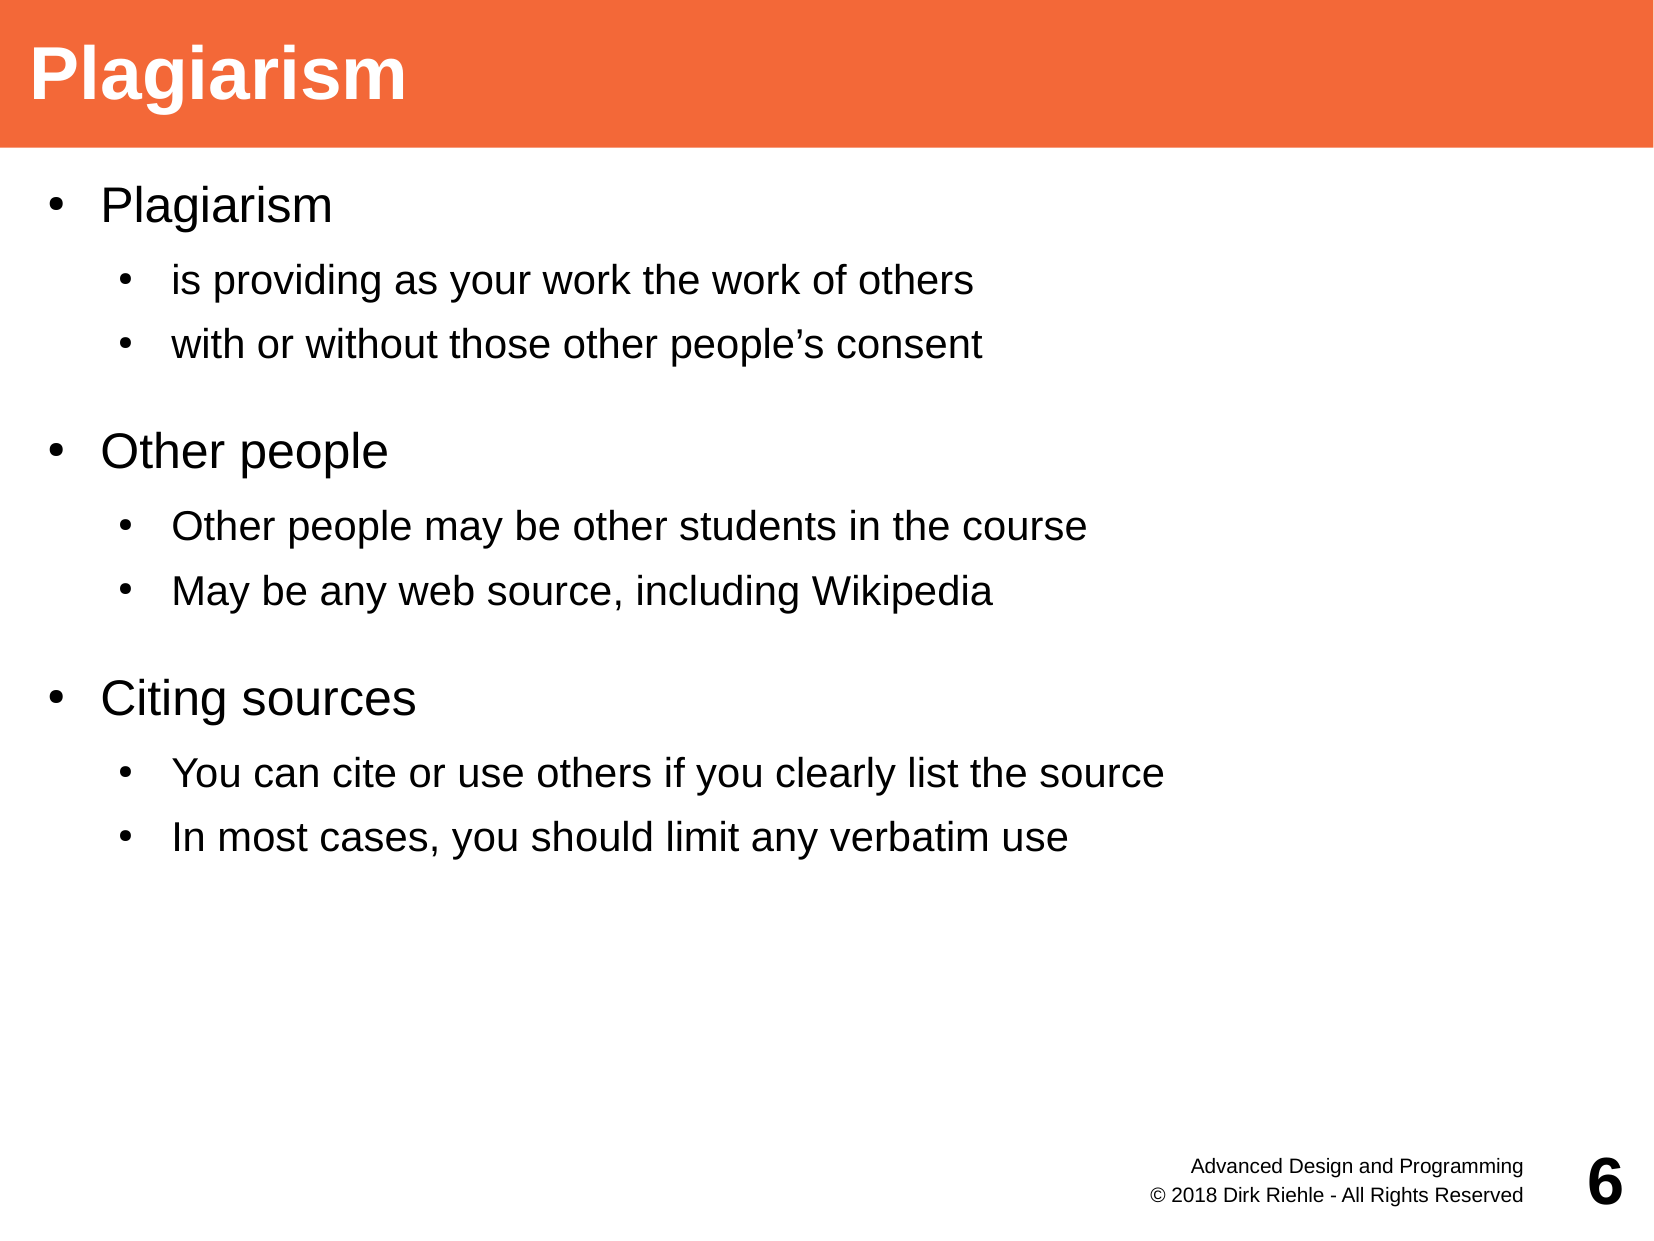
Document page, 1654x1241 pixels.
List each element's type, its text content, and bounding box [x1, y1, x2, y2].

title Plagiarism [0, 0, 1654, 148]
list Plagiarism is providing as your work the work of others with or without those other people’s consent Other people Other people may be other students in the course May be any web source, including Wikipedia Citing sources You can cite or use others if you clearly list the source In most cases, you should limit any verbatim use [29, 177, 1625, 1063]
